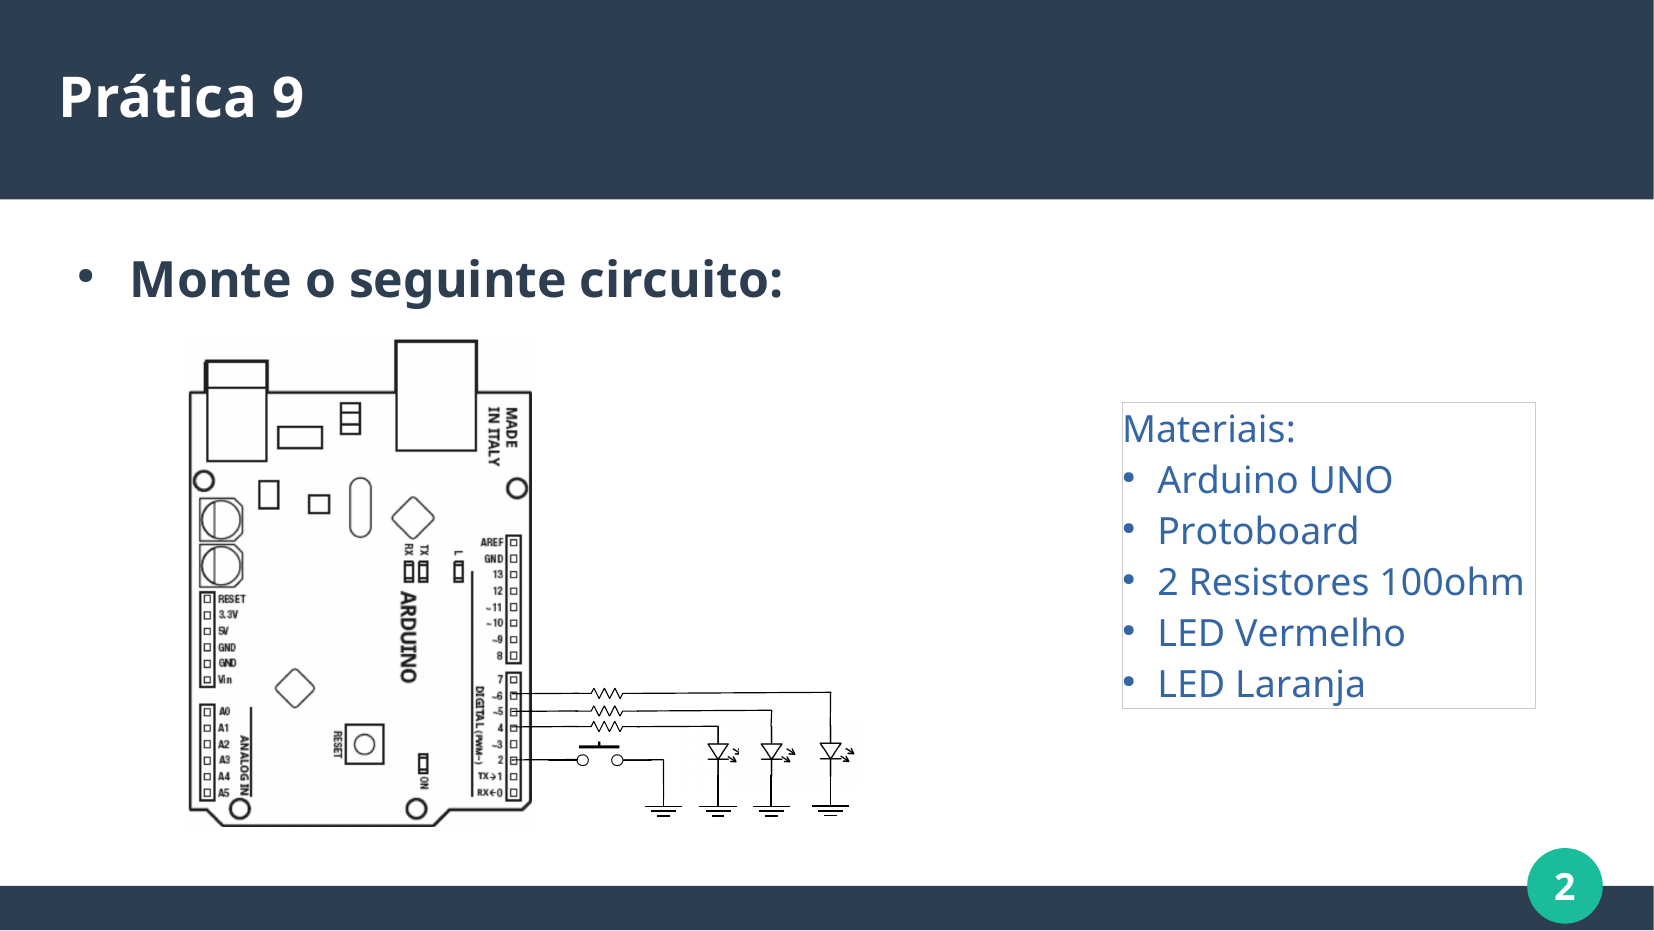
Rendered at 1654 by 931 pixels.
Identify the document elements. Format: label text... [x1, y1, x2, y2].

title Prática 9 [59, 37, 1595, 155]
list Monte o seguinte circuito: [59, 243, 886, 325]
text_box Materiais: Arduino UNO Protoboard 2 Resistores 100ohm LED Vermelho LED Laranja [1122, 402, 1536, 708]
picture [188, 339, 864, 832]
